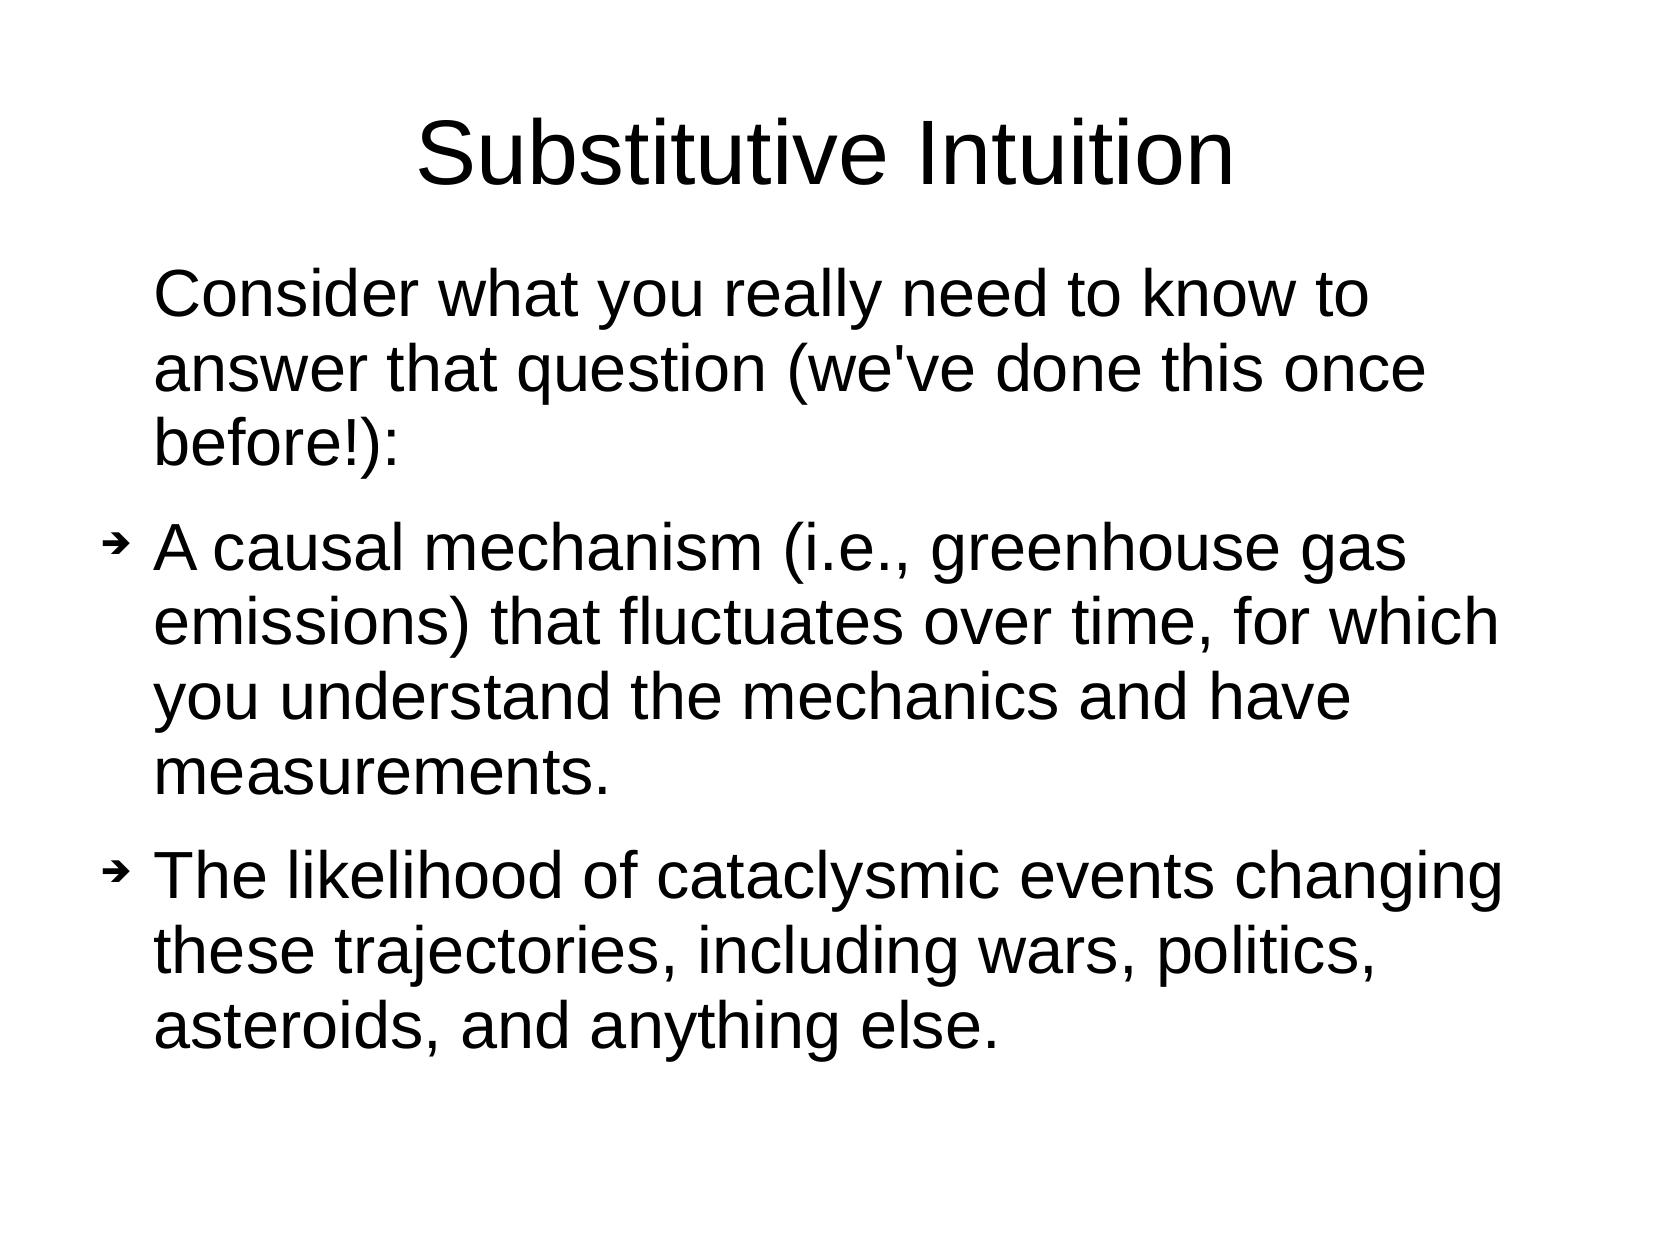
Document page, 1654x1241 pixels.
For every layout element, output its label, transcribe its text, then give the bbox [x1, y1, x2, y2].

title Substitutive Intuition [82, 49, 1571, 255]
list Consider what you really need to know to answer that question (we've done this once before!): A causal mechanism (i.e., greenhouse gas emissions) that fluctuates over time, for which you understand the mechanics and have measurements. The likelihood of cataclysmic events changing these trajectories, including wars, politics, asteroids, and anything else. [82, 255, 1571, 1156]
